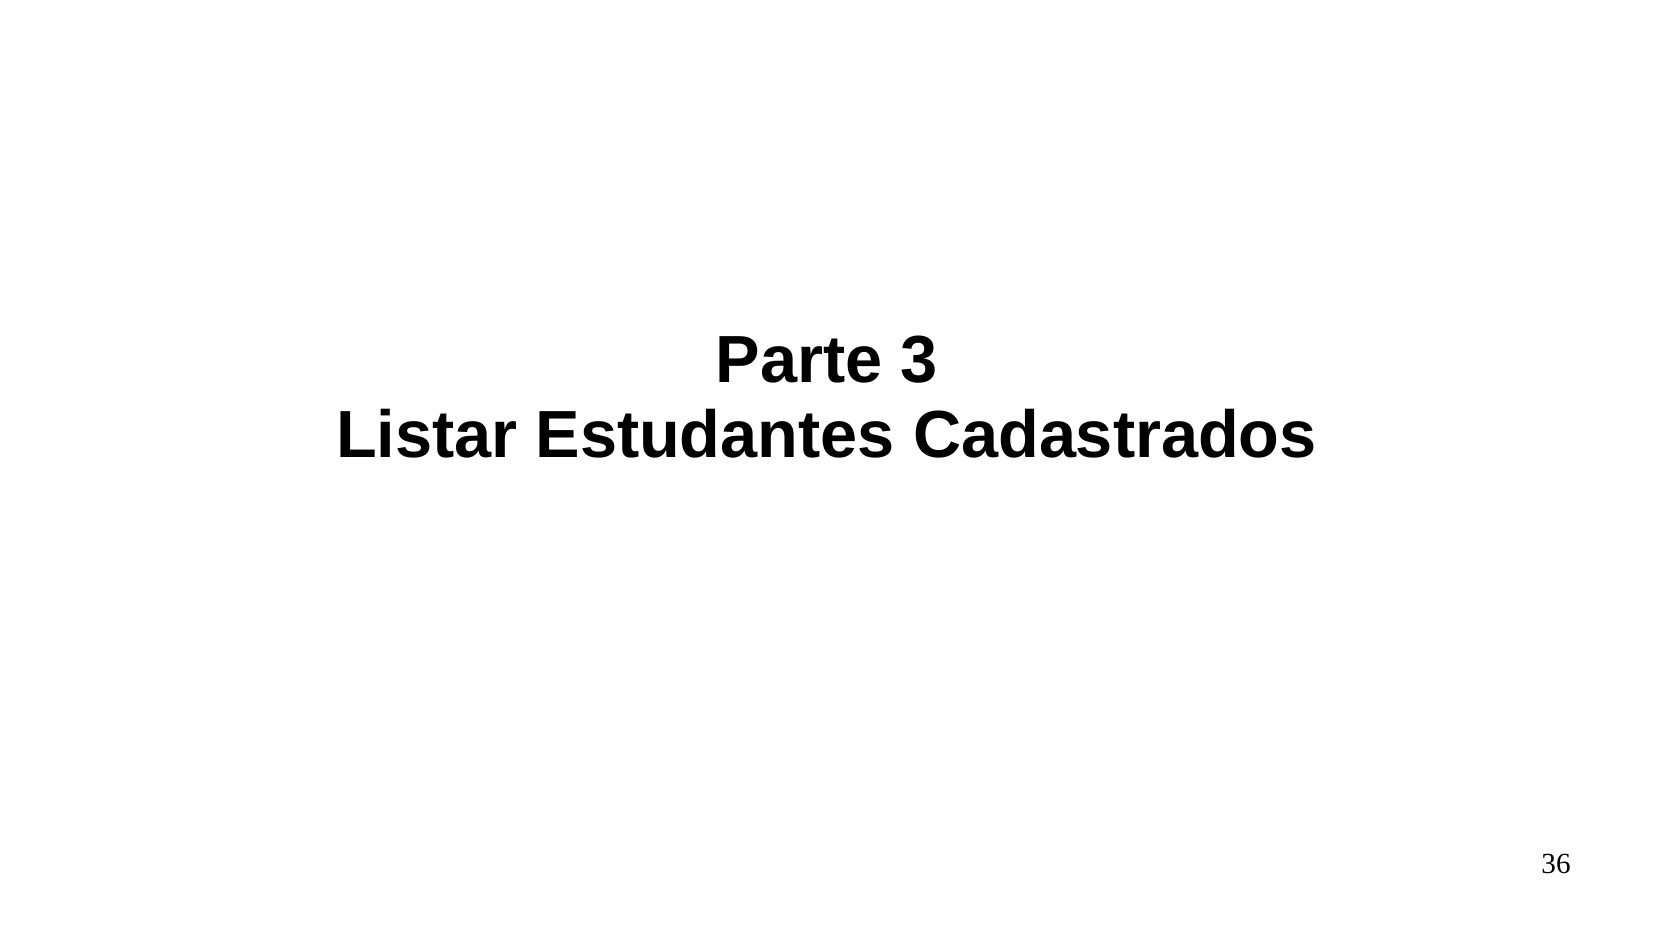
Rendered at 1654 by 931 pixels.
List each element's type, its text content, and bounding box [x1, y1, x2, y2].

subtitle Parte 3 Listar Estudantes Cadastrados [82, 37, 1571, 757]
